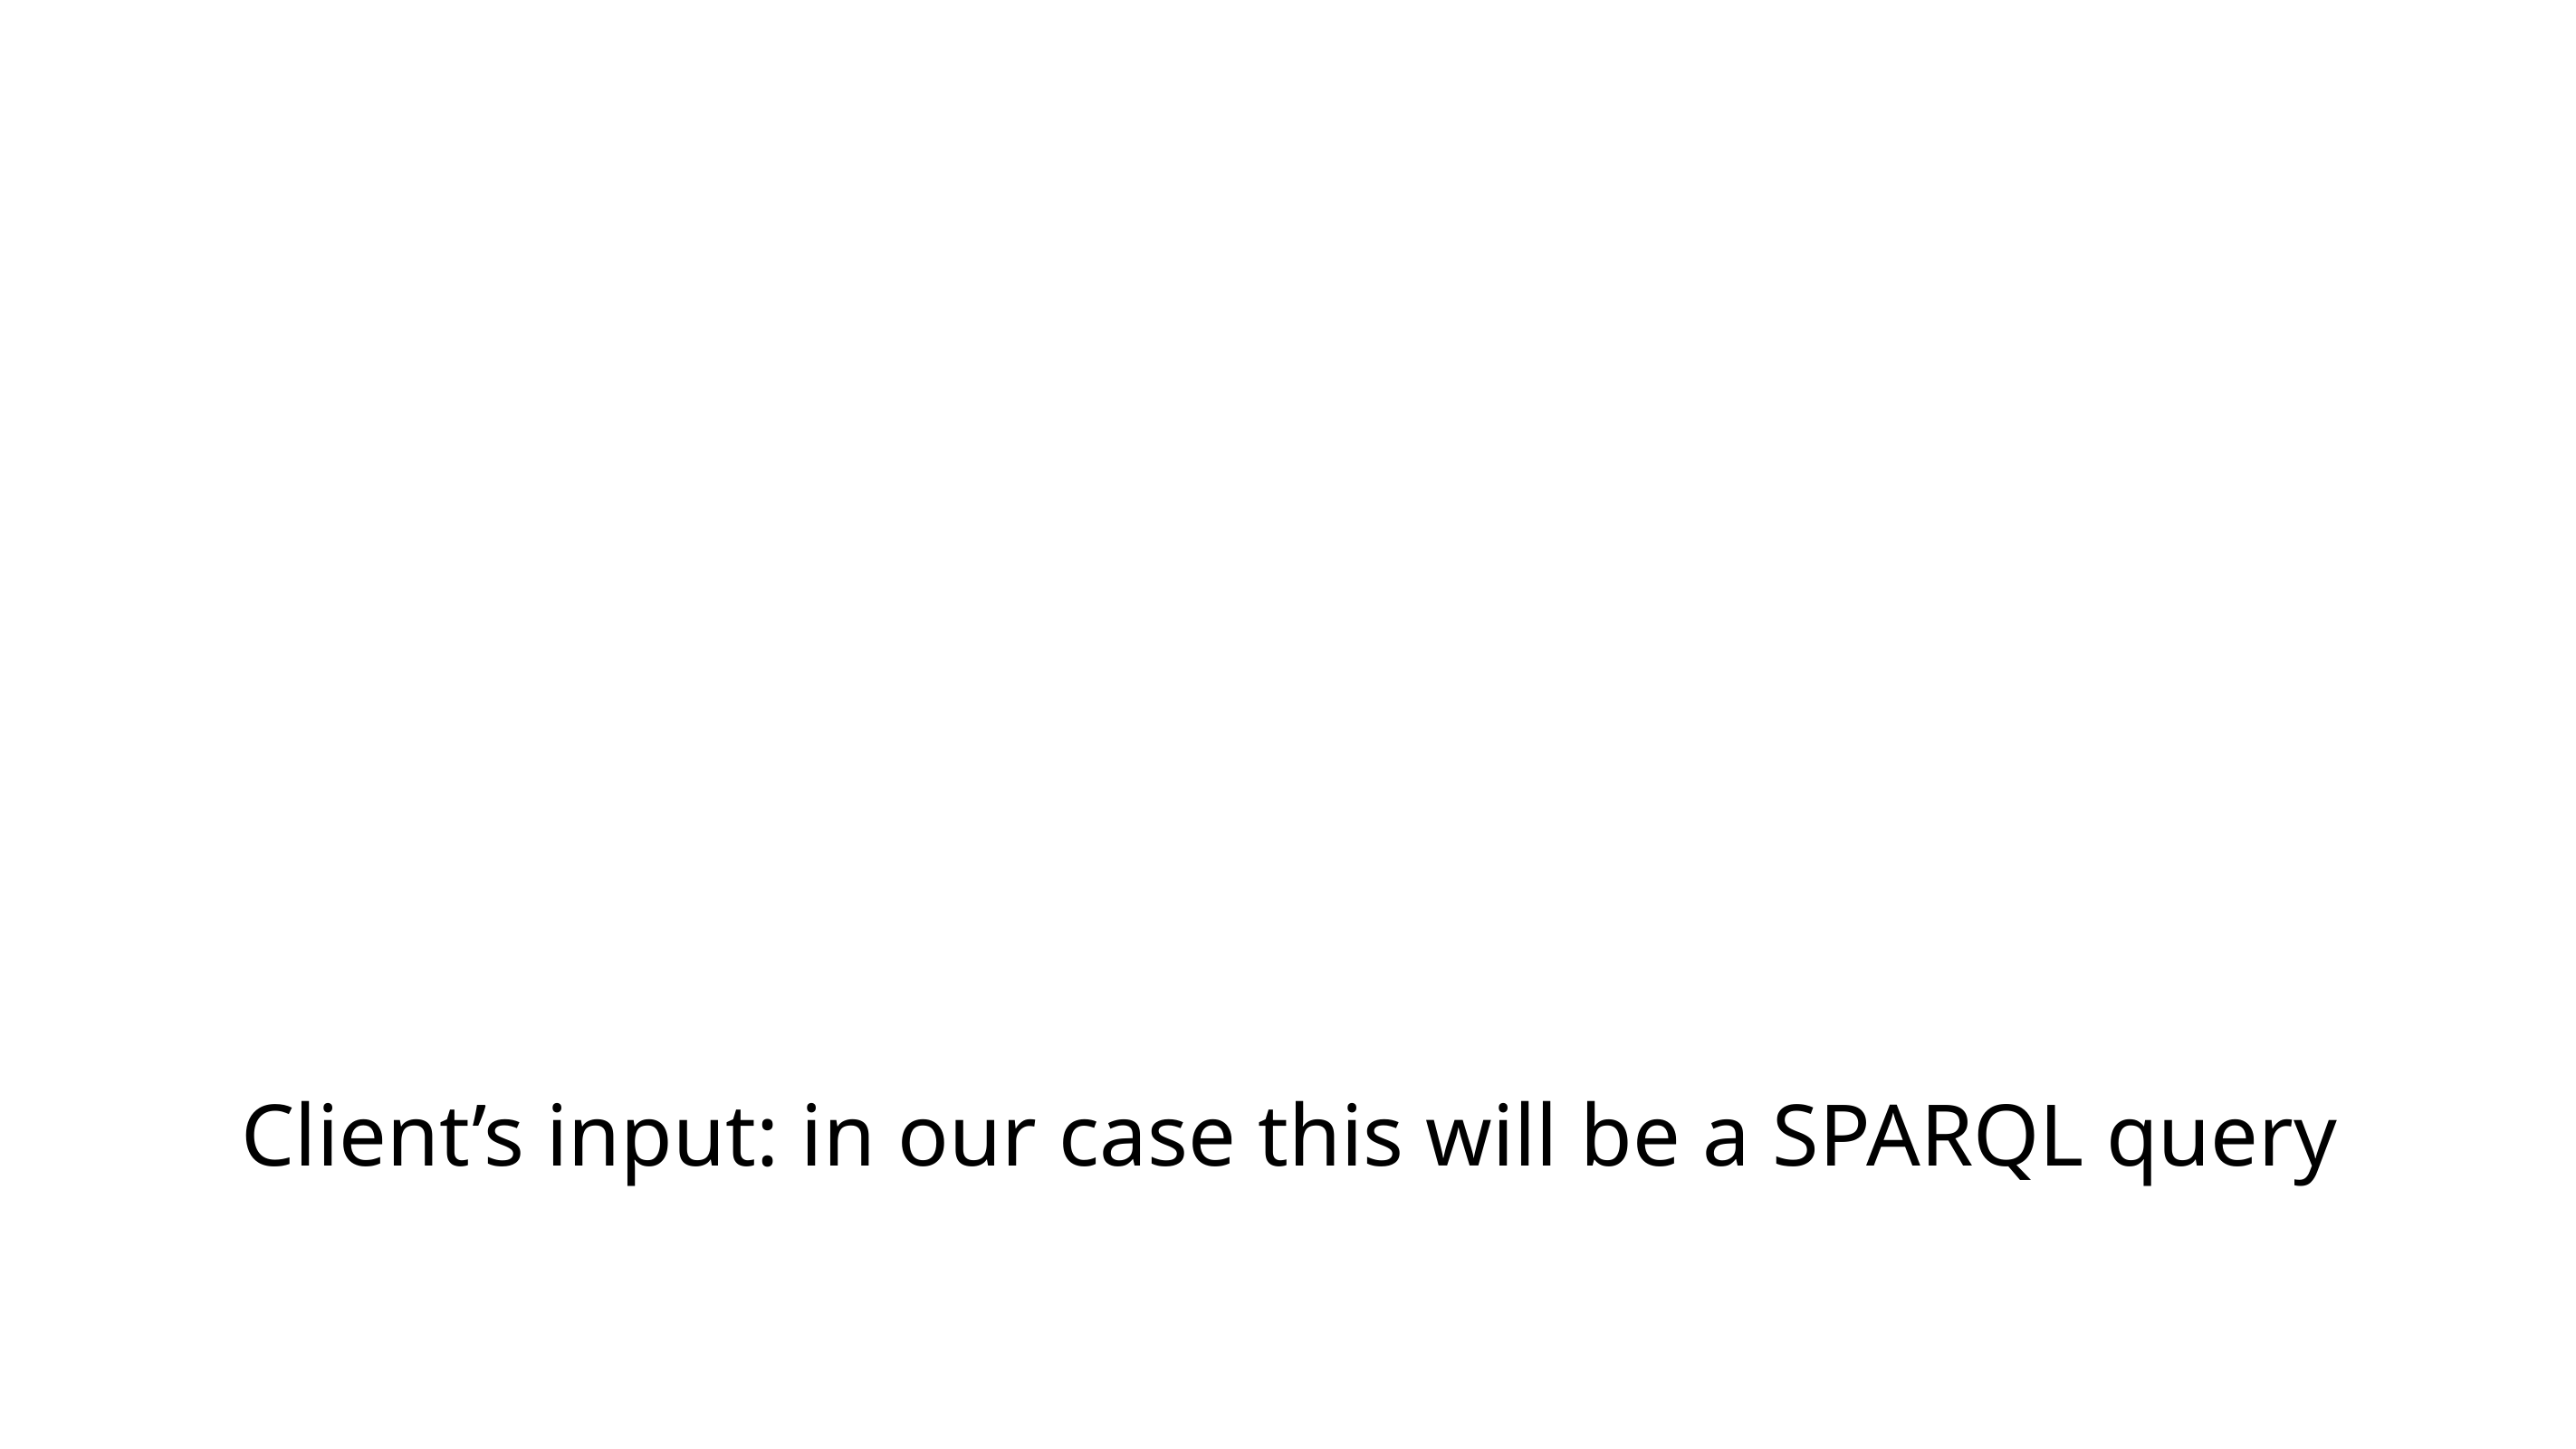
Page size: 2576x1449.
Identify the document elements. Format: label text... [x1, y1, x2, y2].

list How do we prune or prioritize relations based on a certain client’s input? Client’s input: in our case this will be a SPARQL query [124, 556, 2456, 1229]
